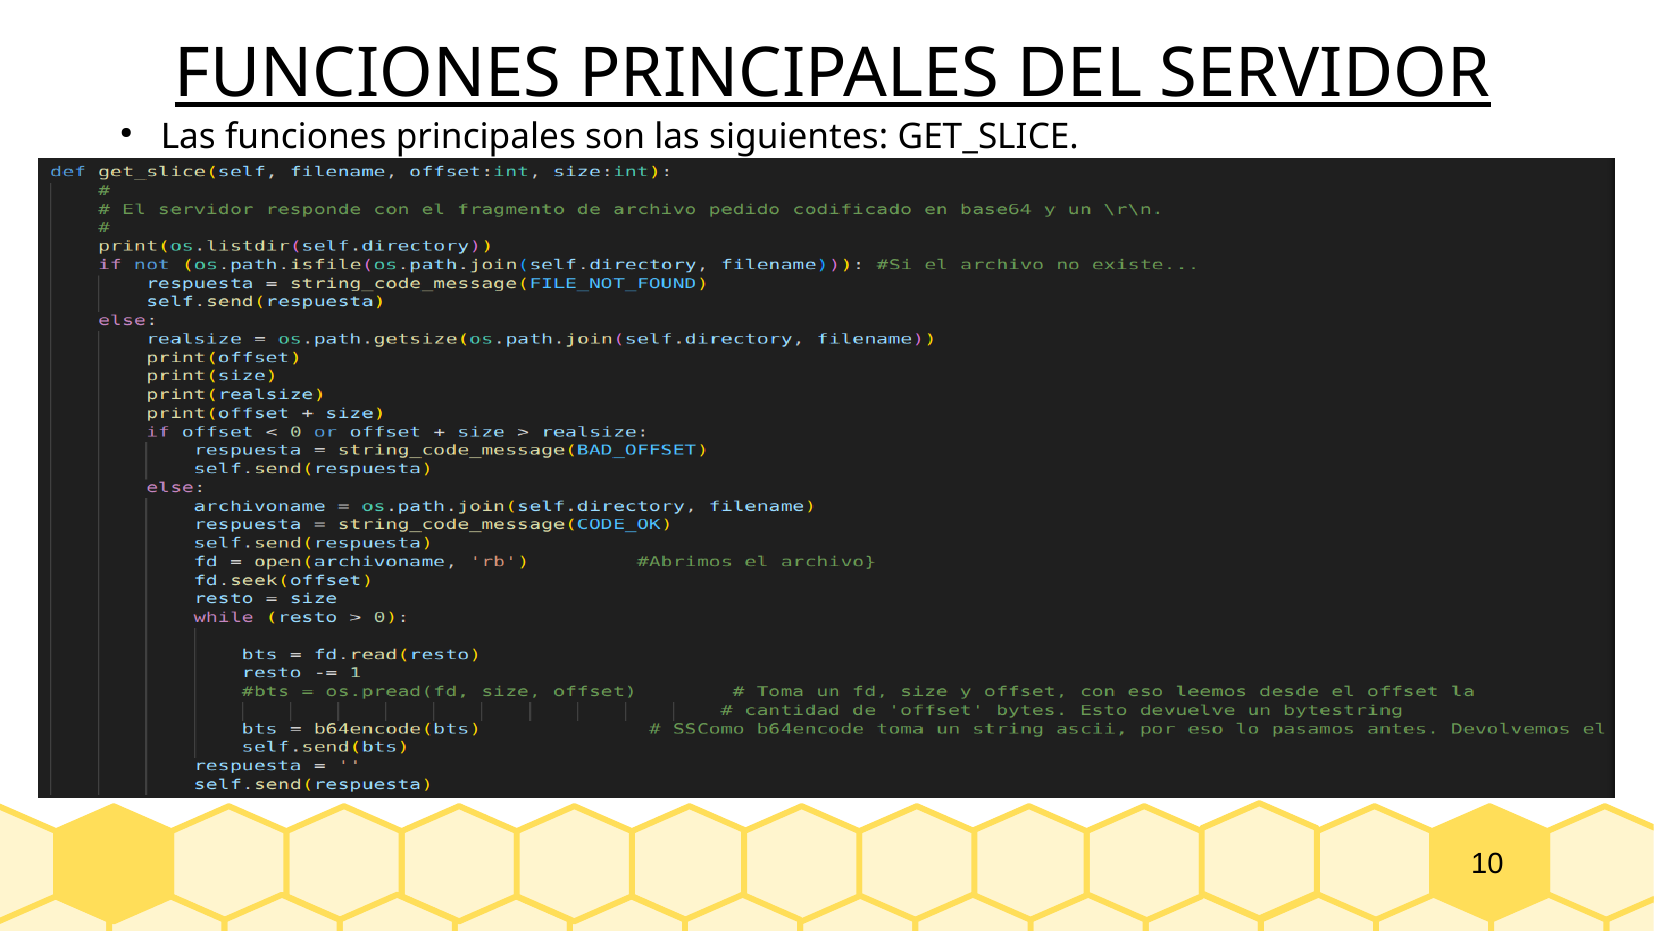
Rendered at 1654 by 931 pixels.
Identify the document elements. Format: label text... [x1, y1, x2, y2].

list Las funciones principales son las siguientes: GET_SLICE. [106, 110, 1595, 158]
picture [38, 158, 1615, 798]
title FUNCIONES PRINCIPALES DEL SERVIDOR [88, 0, 1577, 148]
